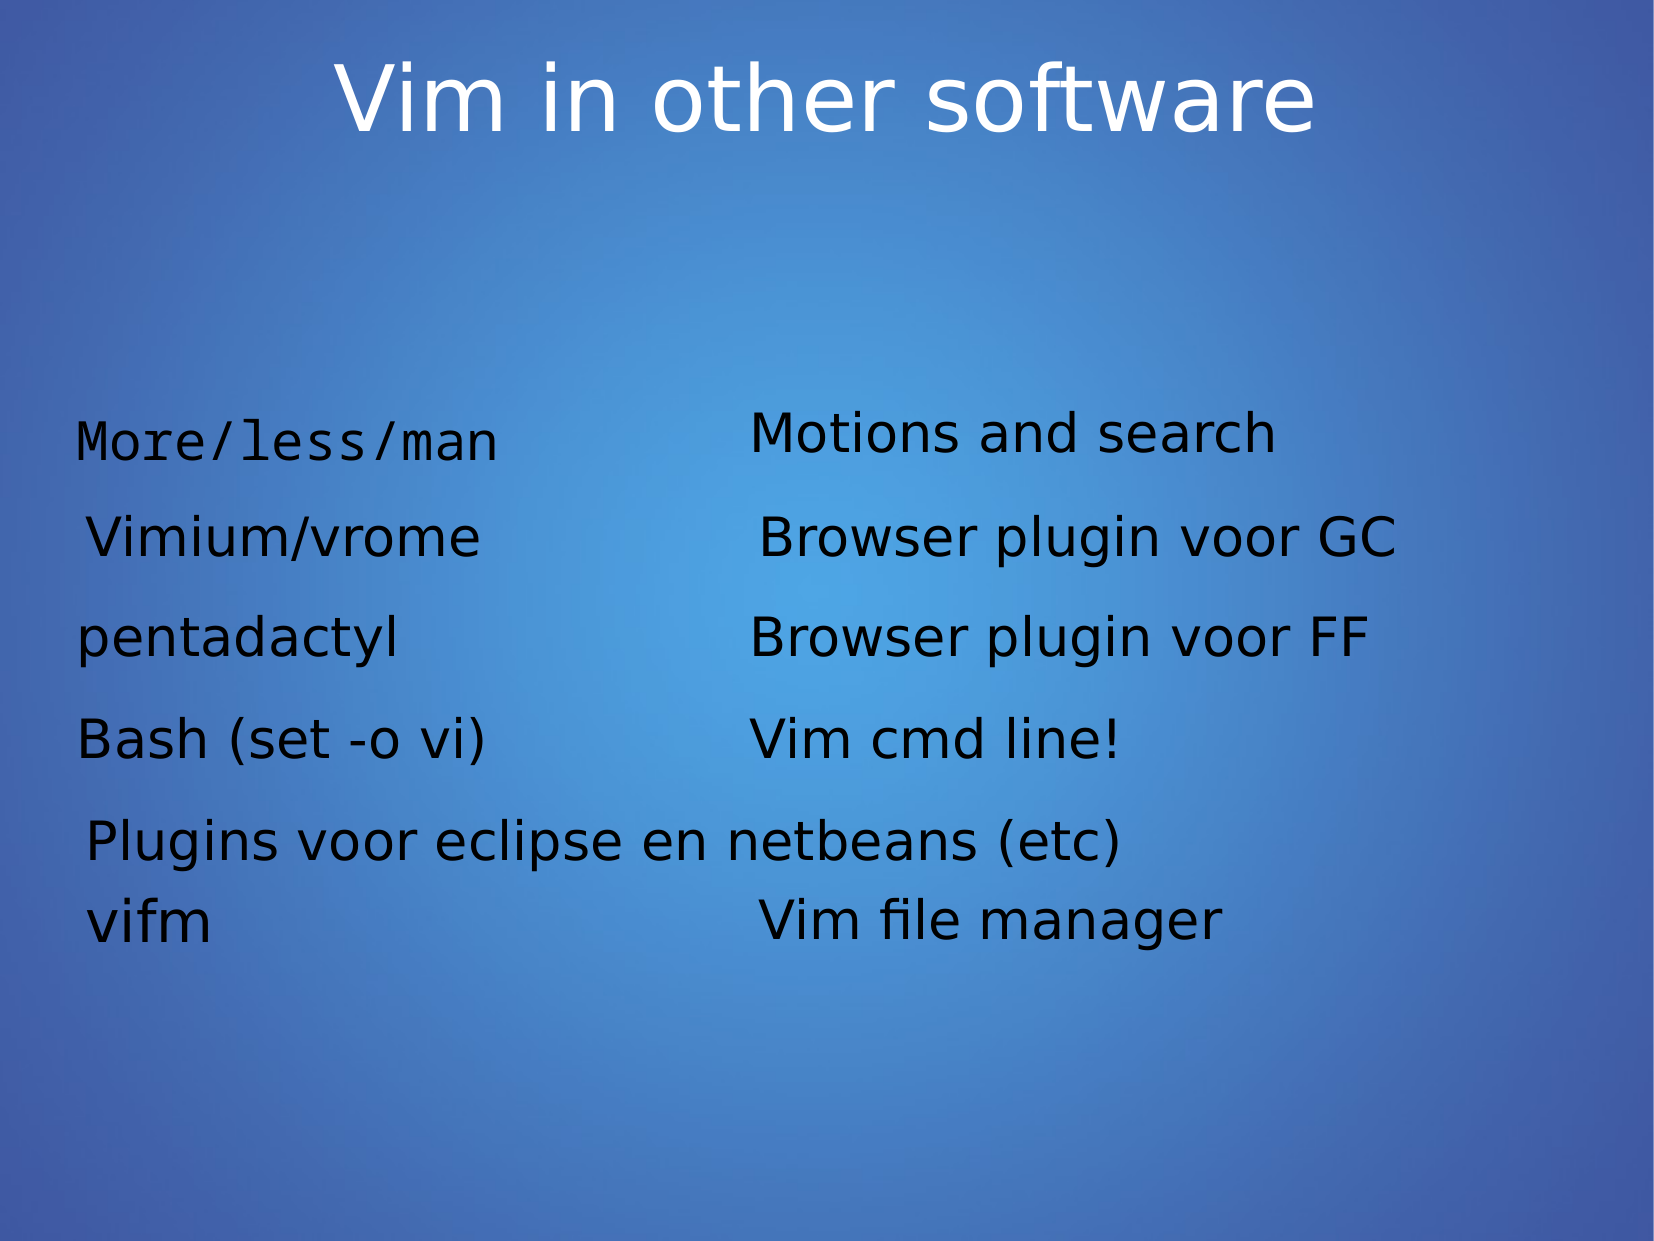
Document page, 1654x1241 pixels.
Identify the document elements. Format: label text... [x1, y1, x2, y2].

table_cell Bash (set -o vi) [71, 702, 743, 803]
picture [0, 0, 1654, 1241]
table_cell vifm [71, 881, 743, 964]
table_header More/less/man [71, 397, 743, 499]
table_cell Browser plugin voor FF [743, 600, 1594, 702]
table_cell Browser plugin voor GC [743, 499, 1594, 600]
table_cell Vimium/vrome [71, 499, 743, 600]
table_cell Plugins voor eclipse en netbeans (etc) [71, 803, 1594, 881]
table_cell Vim file manager [743, 881, 1594, 964]
table_cell Vim cmd line! [743, 702, 1594, 803]
table_cell pentadactyl [71, 600, 743, 702]
table_header Motions and search [743, 397, 1594, 499]
title Vim in other software [82, 23, 1571, 175]
